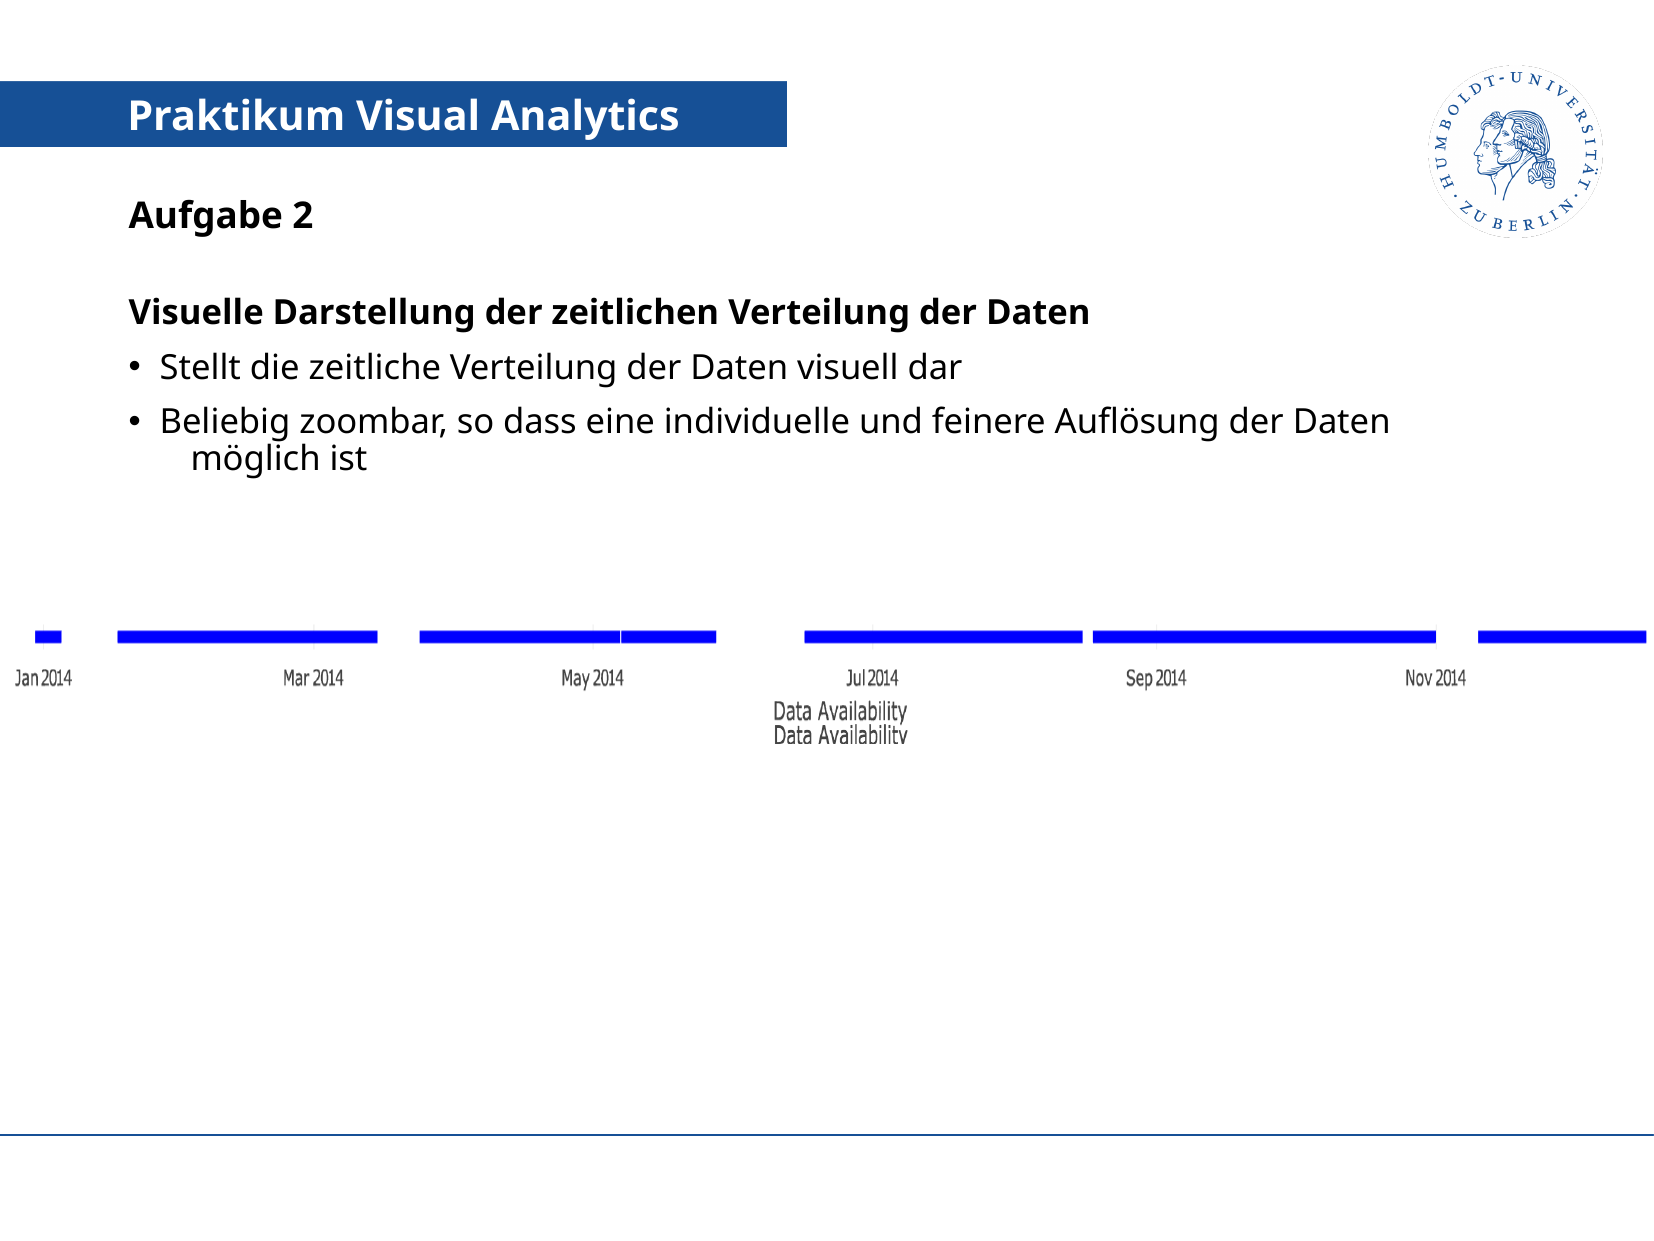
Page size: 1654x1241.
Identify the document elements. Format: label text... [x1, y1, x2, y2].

picture [0, 596, 1654, 744]
title Aufgabe 2 [113, 163, 1342, 270]
list Visuelle Darstellung der zeitlichen Verteilung der Daten Stellt die zeitliche Verteilung der Daten visuell dar Beliebig zoombar, so dass eine individuelle und feinere Auflösung der Daten möglich ist [113, 285, 1540, 543]
